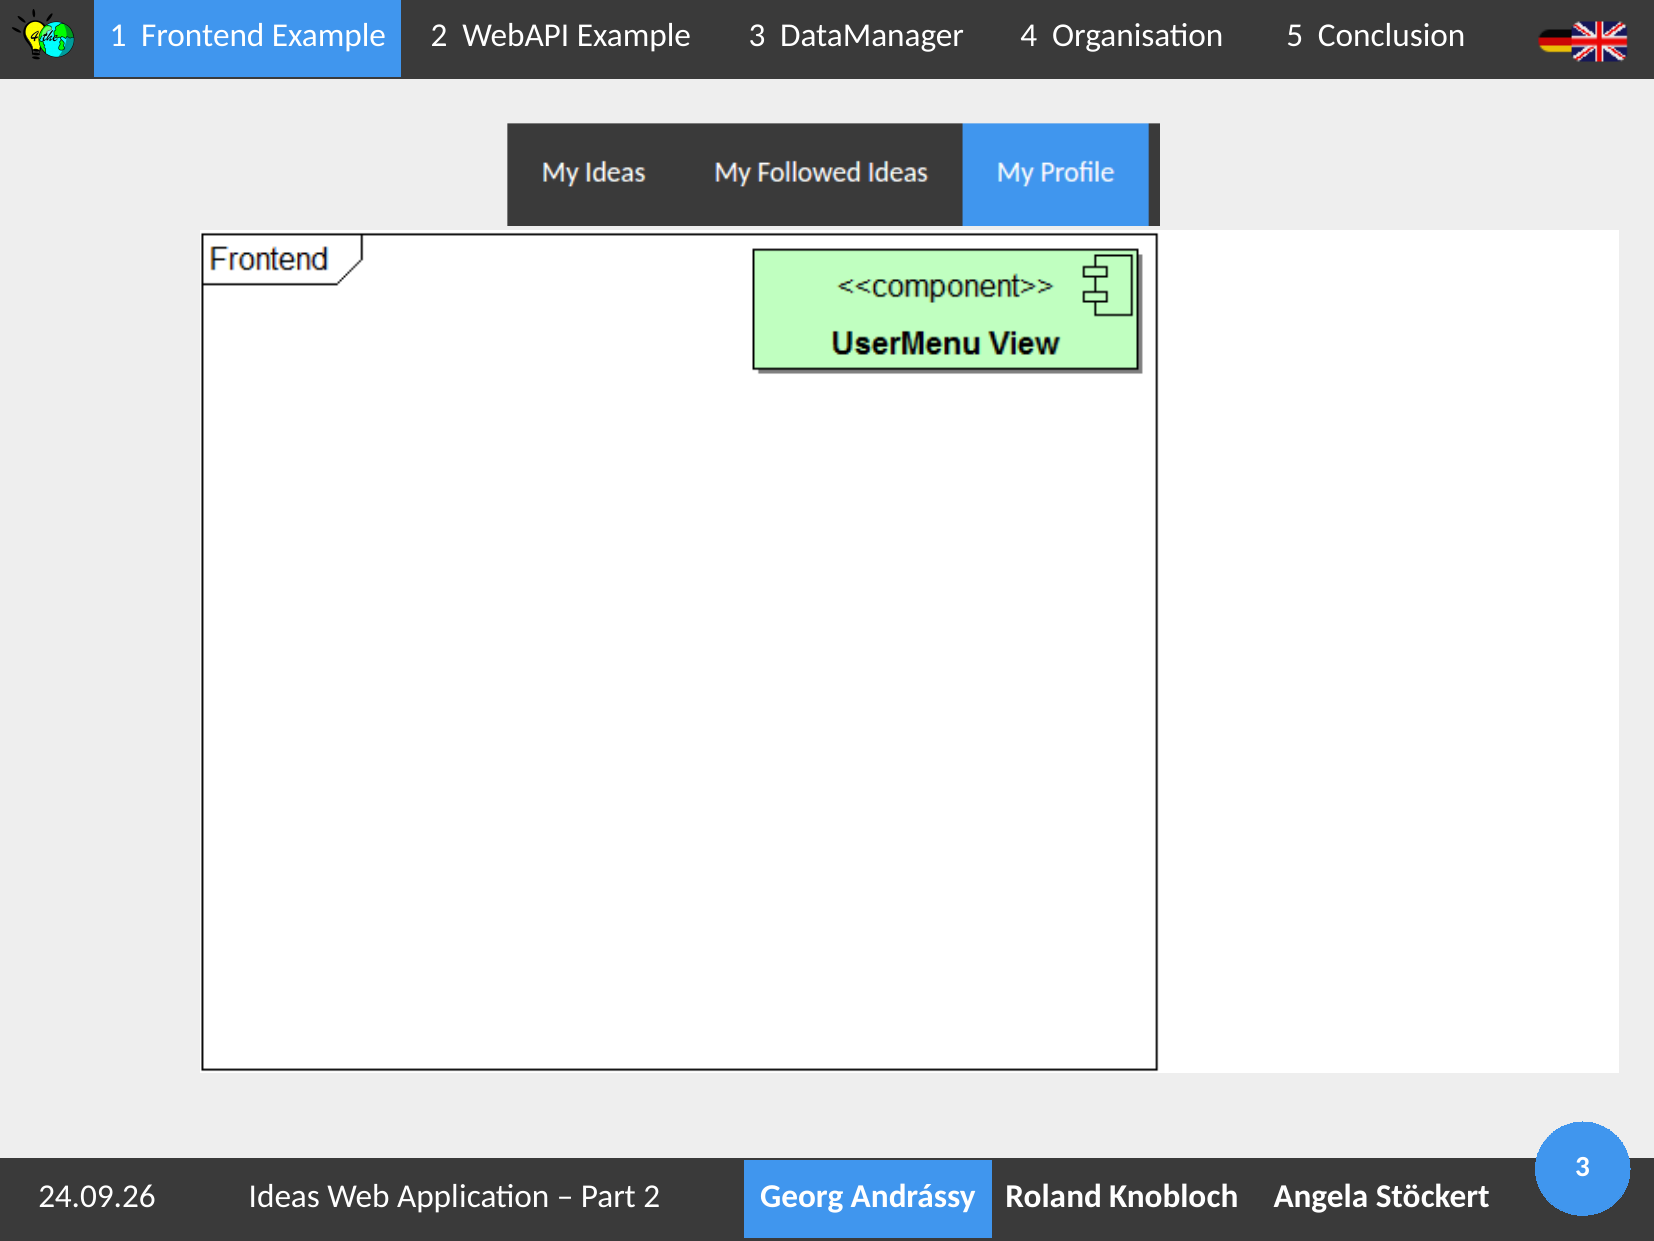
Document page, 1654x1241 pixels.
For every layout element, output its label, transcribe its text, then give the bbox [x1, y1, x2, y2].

text_box Roland Knobloch [992, 1160, 1251, 1238]
text_box Ideas Web Application – Part 2 [242, 1160, 668, 1238]
picture [200, 230, 1619, 1073]
text_box 2 WebAPI Example [401, 0, 720, 77]
text_box 4 Organisation [992, 0, 1251, 77]
text_box 1 Frontend Example [94, 0, 401, 77]
picture [506, 122, 1160, 226]
picture [2, 0, 83, 79]
picture [1536, 18, 1629, 64]
text_box 5 Conclusion [1251, 0, 1501, 77]
text_box Georg Andrássy [744, 1160, 992, 1238]
text_box 3 DataManager [720, 0, 992, 77]
text_box Angela Stöckert [1251, 1160, 1512, 1238]
